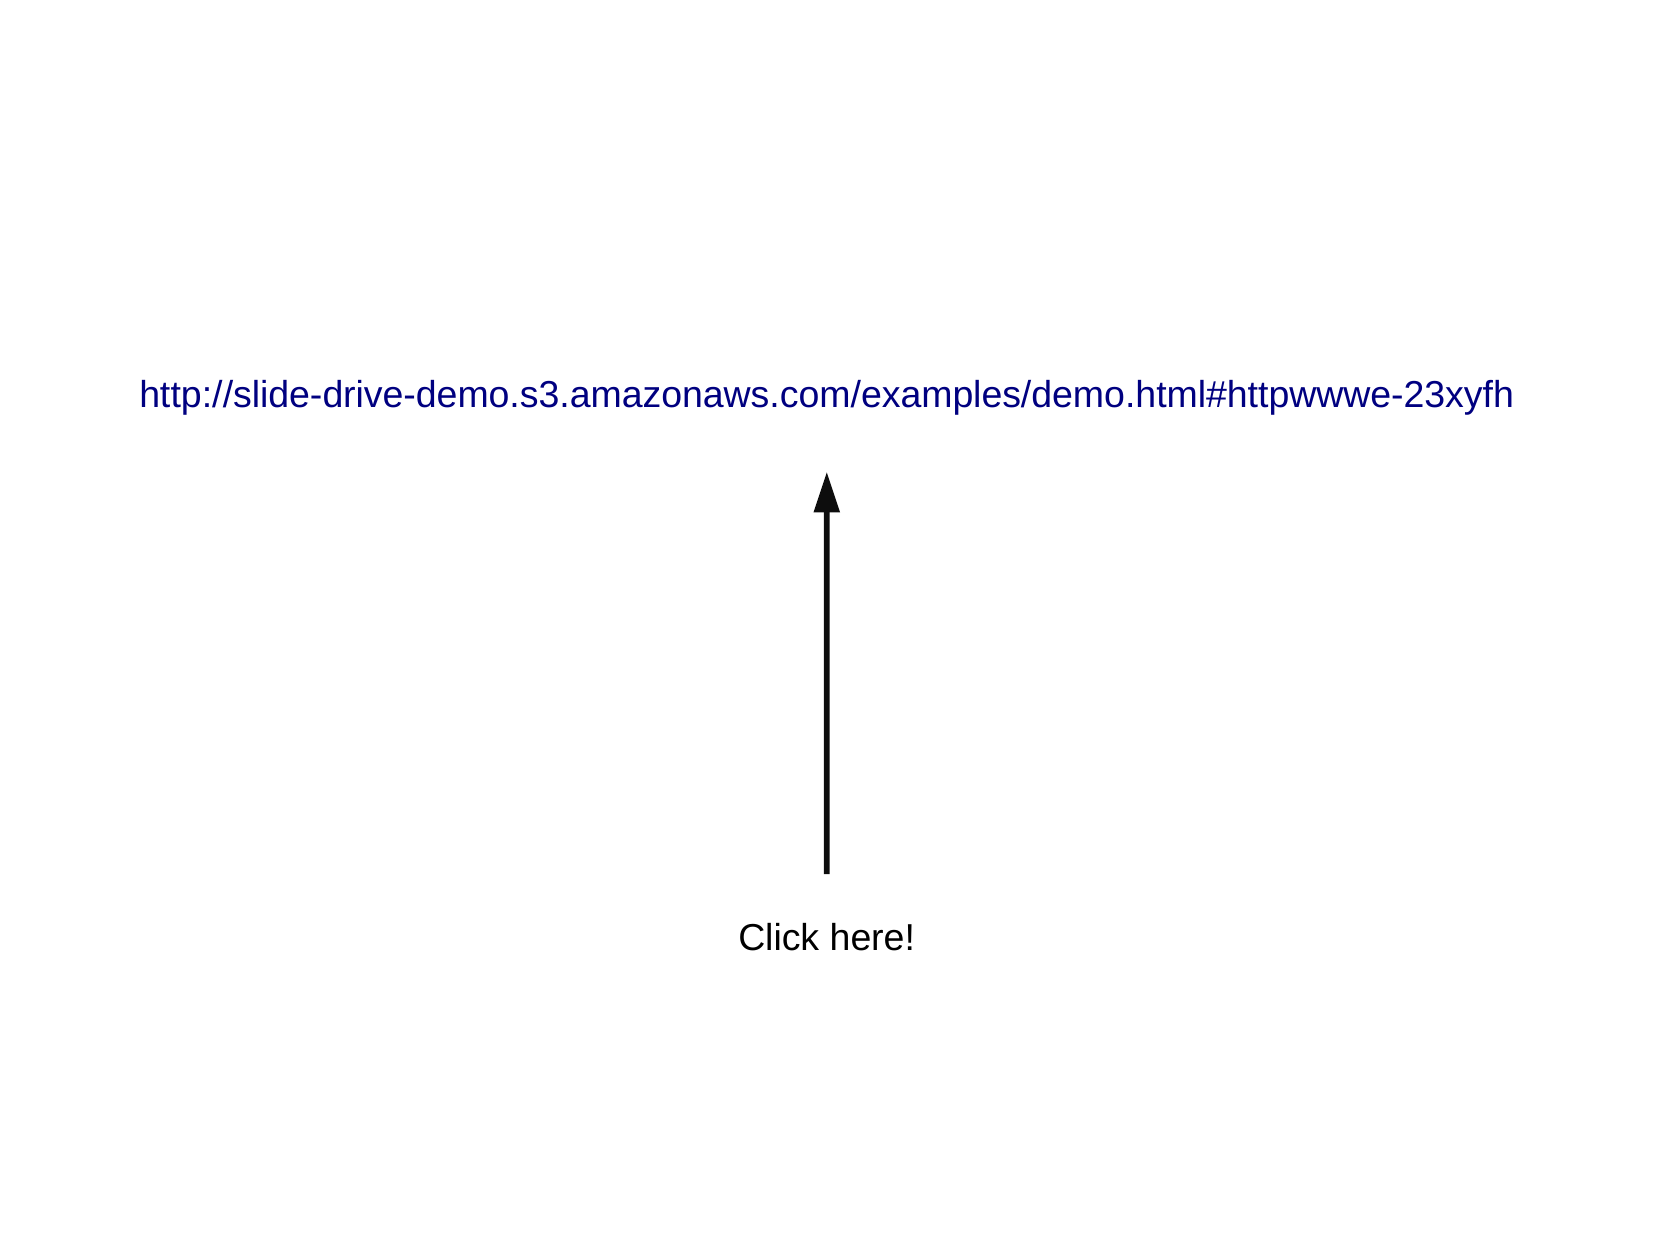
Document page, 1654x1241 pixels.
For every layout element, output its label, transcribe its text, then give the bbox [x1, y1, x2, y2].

text_box Click here! [590, 909, 1063, 967]
text_box http://slide-drive-demo.s3.amazonaws.com/examples/demo.html#httpwwwe-23xyfh [0, 366, 1654, 423]
